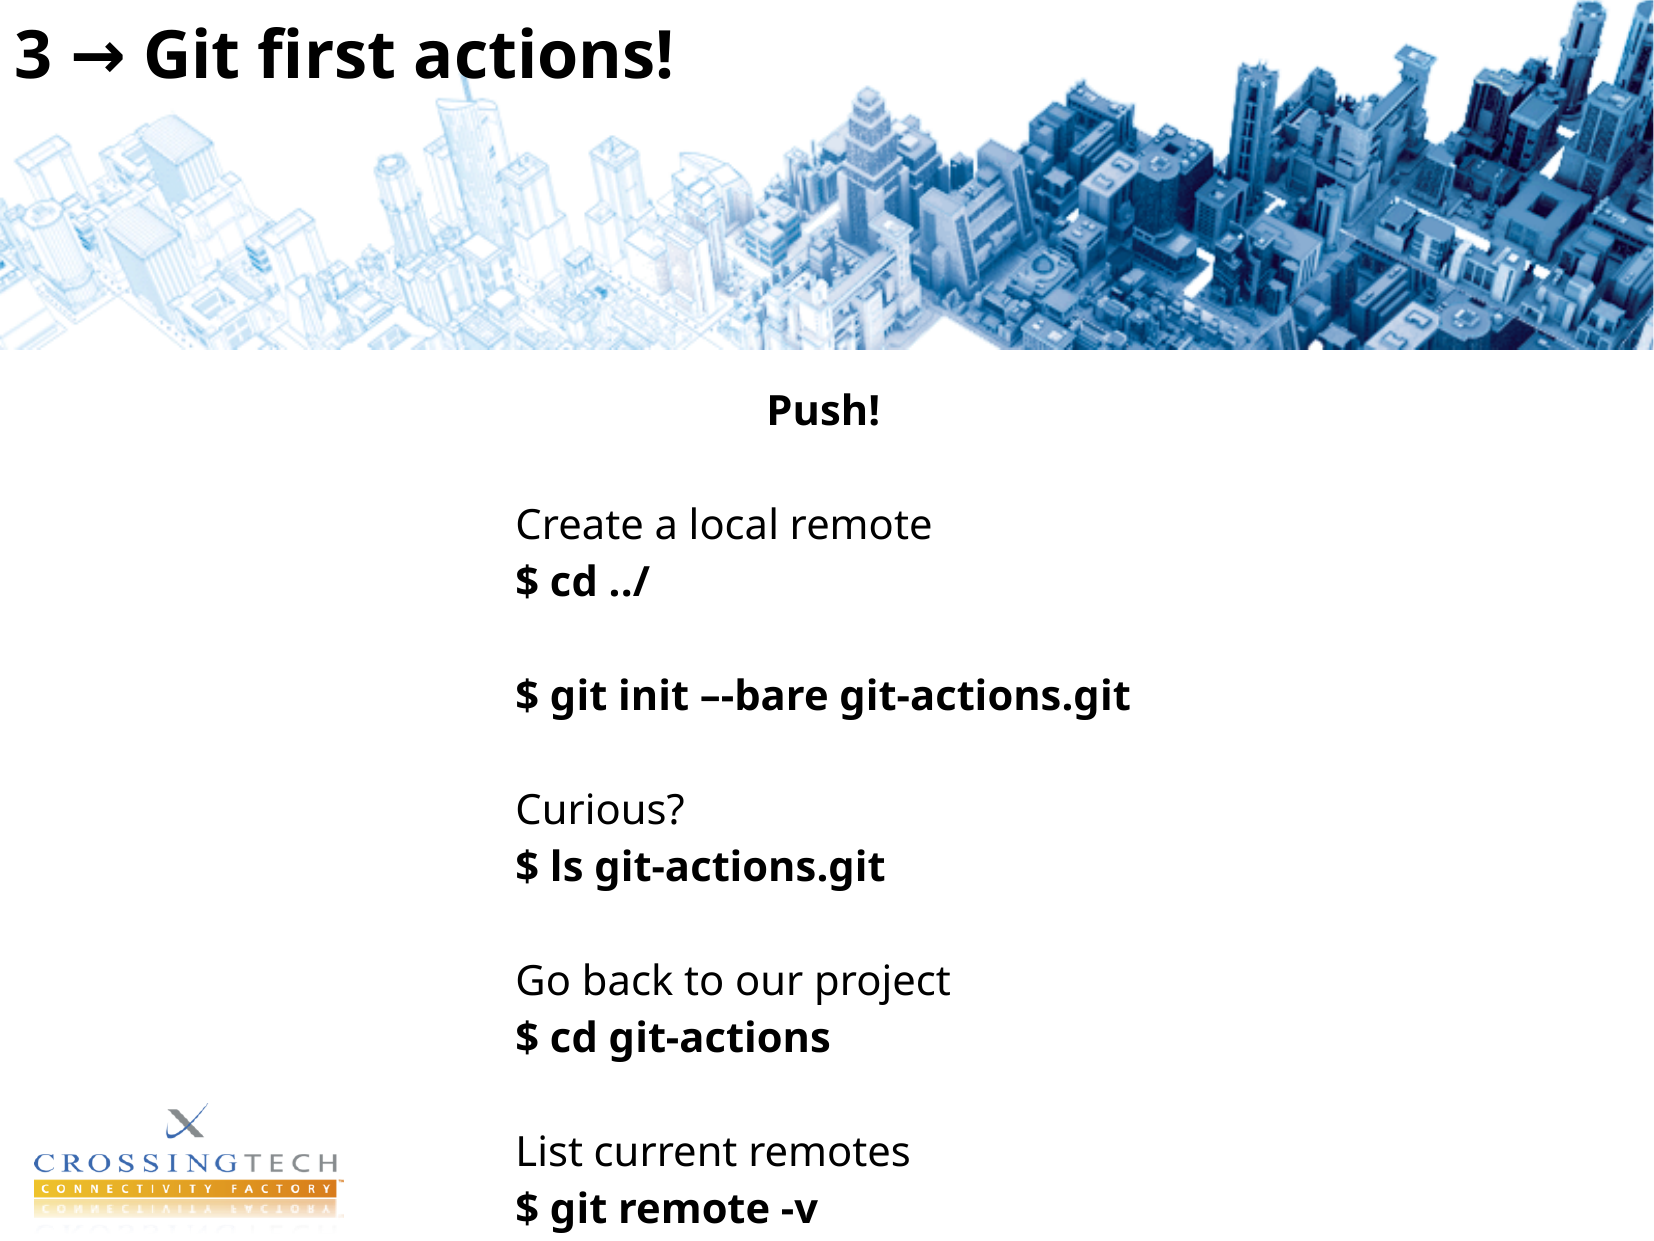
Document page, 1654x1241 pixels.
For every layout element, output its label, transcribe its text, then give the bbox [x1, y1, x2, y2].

text_box Push! Create a local remote $ cd ../ $ git init –-bare git-actions.git Curious? $ ls git-actions.git Go back to our project $ cd git-actions List current remotes $ git remote -v [500, 373, 1359, 1116]
picture [34, 1103, 344, 1237]
text_box 3 → Git first actions! [0, 0, 913, 93]
picture [0, 0, 1654, 350]
